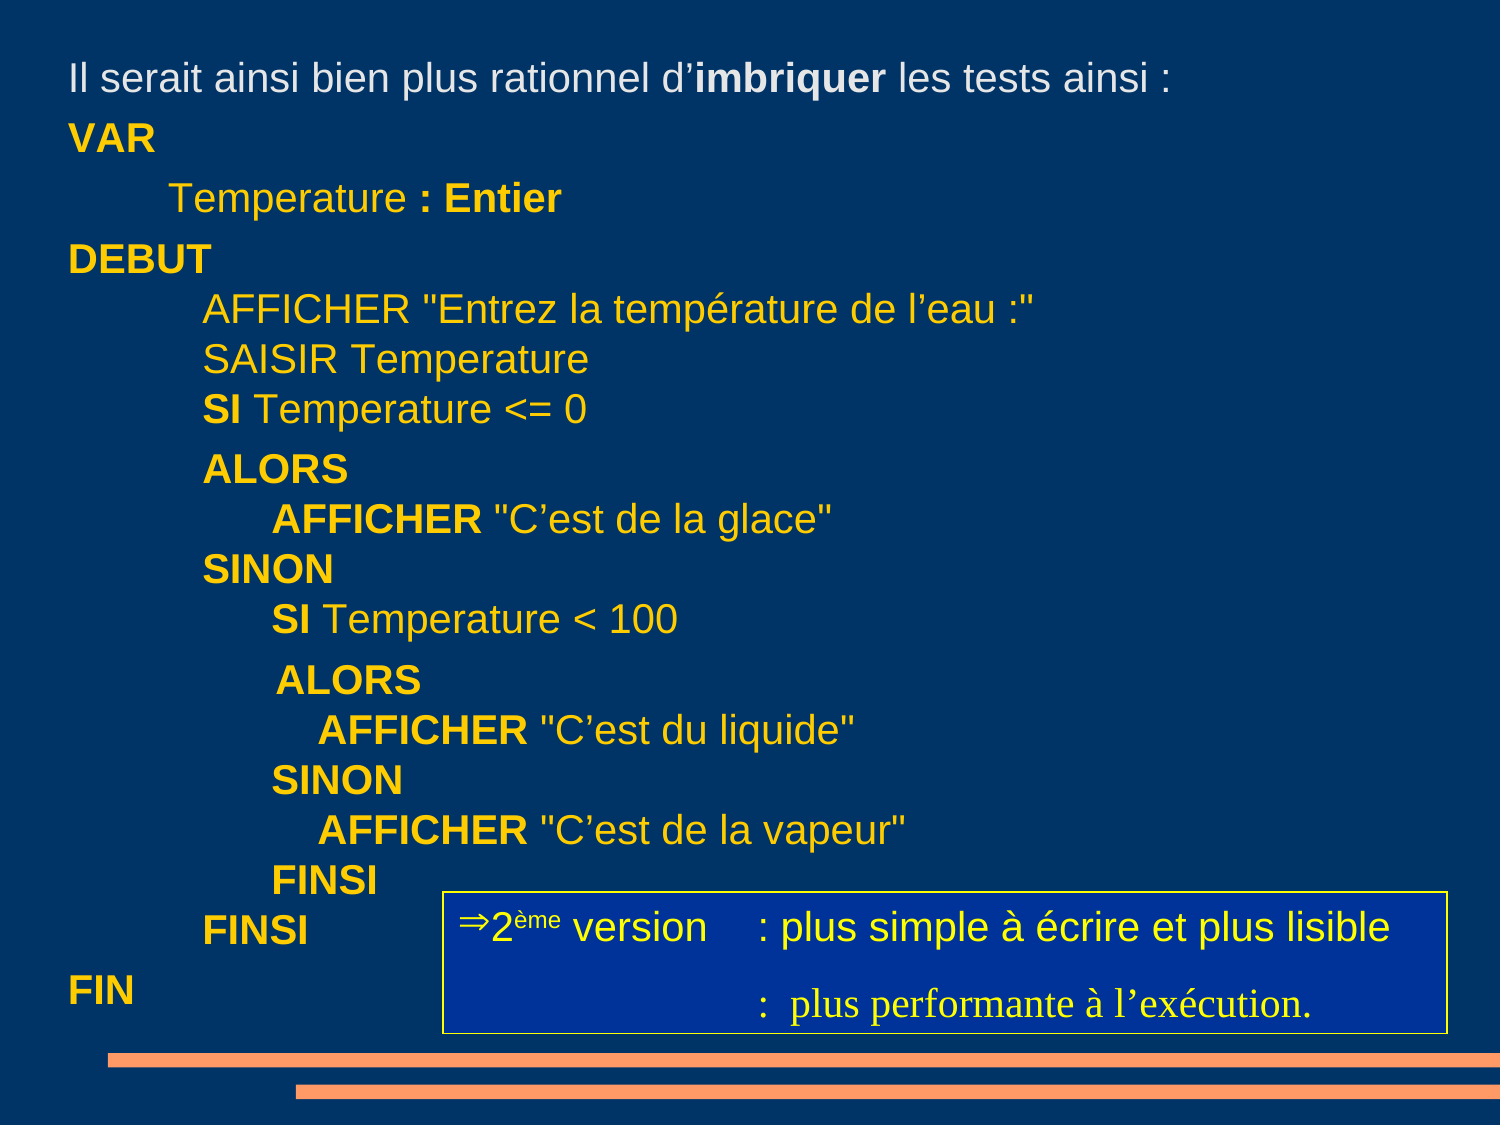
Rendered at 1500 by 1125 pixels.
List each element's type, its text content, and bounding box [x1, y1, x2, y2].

text_box 2ème version : plus simple à écrire et plus lisible : plus performante à l’exécution. [442, 891, 1447, 1034]
list Il serait ainsi bien plus rationnel d’imbriquer les tests ainsi : VAR Temperature : Entier DEBUT AFFICHER "Entrez la température de l’eau :" SAISIR Temperature SI Temperature <= 0 ALORS AFFICHER "C’est de la glace" SINON SI Temperature < 100 ALORS AFFICHER "C’est du liquide" SINON AFFICHER "C’est de la vapeur" FINSI FINSI FIN [53, 42, 1412, 847]
